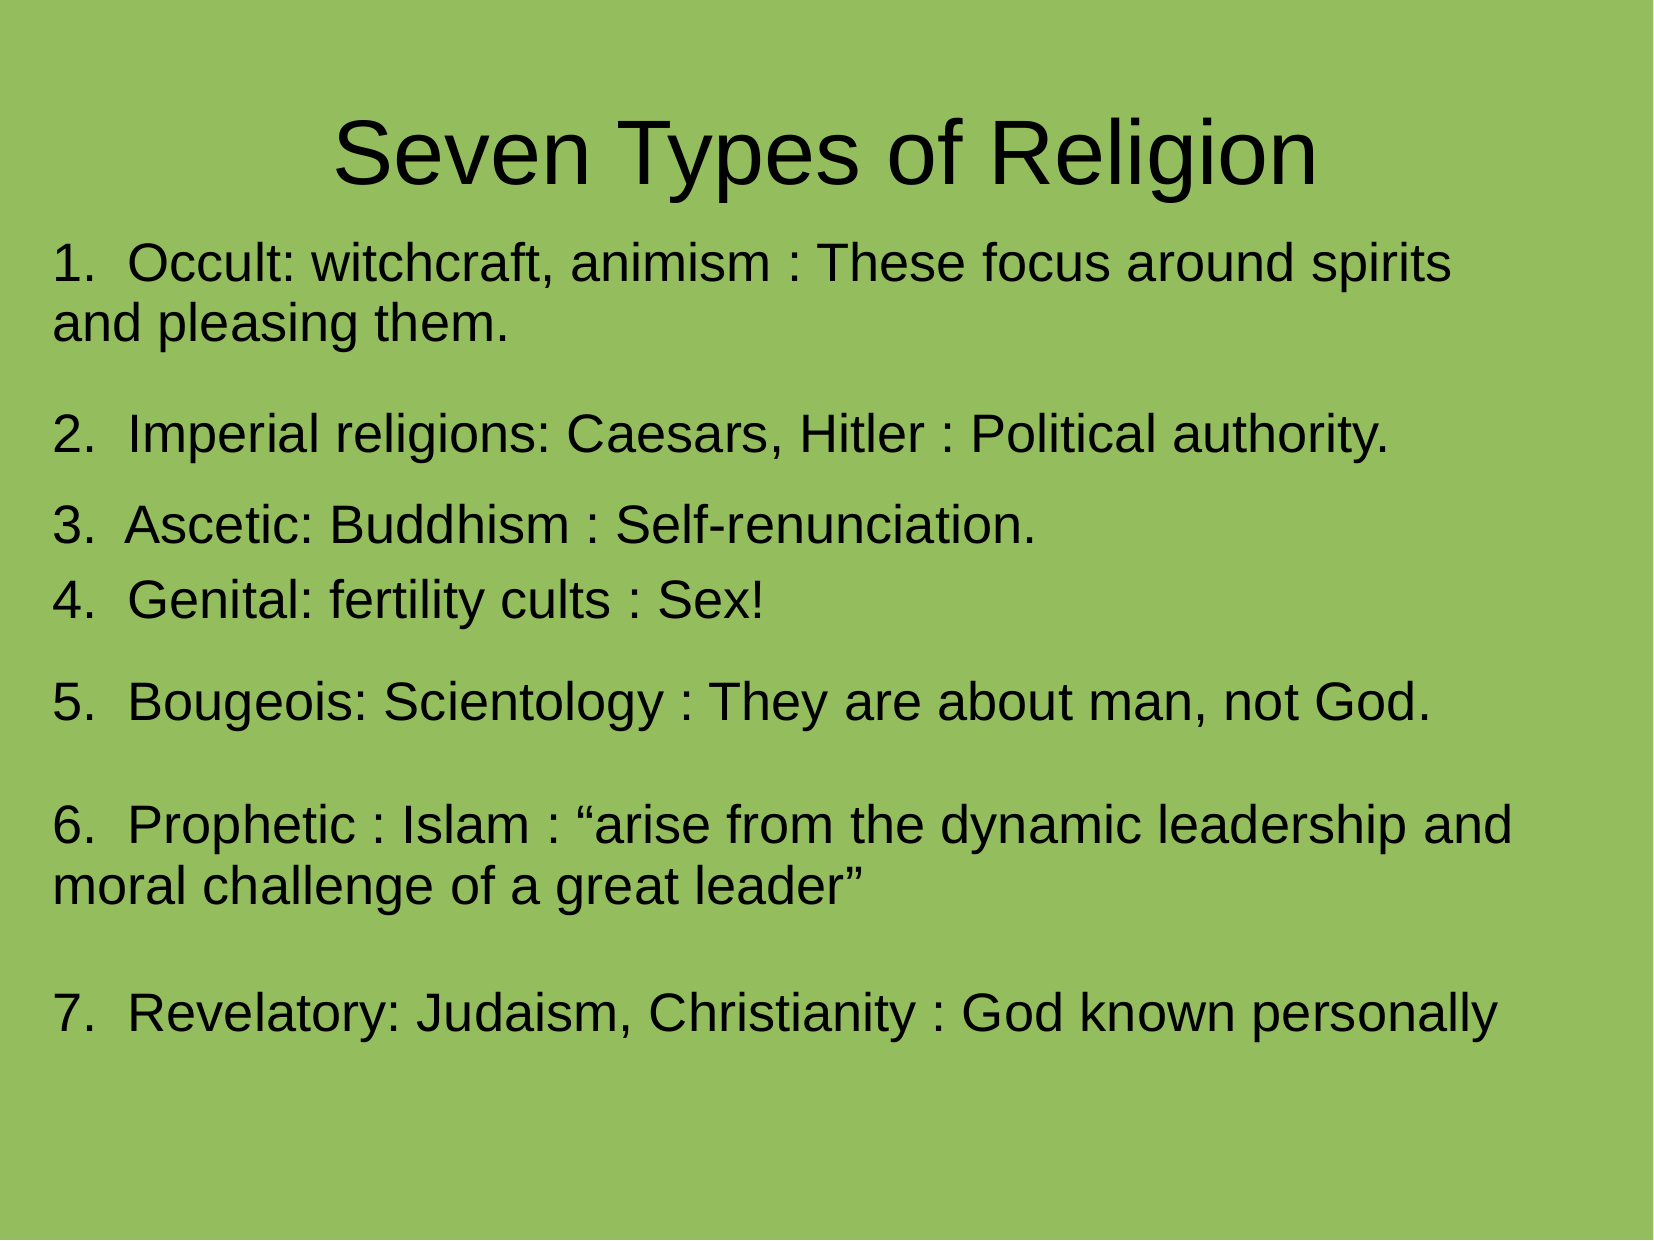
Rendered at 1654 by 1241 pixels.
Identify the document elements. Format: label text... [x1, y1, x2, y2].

text_box 1. Occult: witchcraft, animism : These focus around spirits and pleasing them. [37, 225, 1470, 361]
text_box 4. Genital: fertility cults : Sex! [37, 562, 782, 638]
text_box 5. Bougeois: Scientology : They are about man, not God. [37, 664, 1449, 740]
text_box 7. Revelatory: Judaism, Christianity : God known personally [37, 975, 1516, 1051]
text_box 2. Imperial religions: Caesars, Hitler : Political authority. [37, 396, 1408, 472]
title Seven Types of Religion [82, 49, 1571, 257]
text_box 6. Prophetic : Islam : “arise from the dynamic leadership and moral challenge of a great leader” [37, 787, 1531, 924]
text_box 3. Ascetic: Buddhism : Self-renunciation. [37, 487, 1054, 563]
